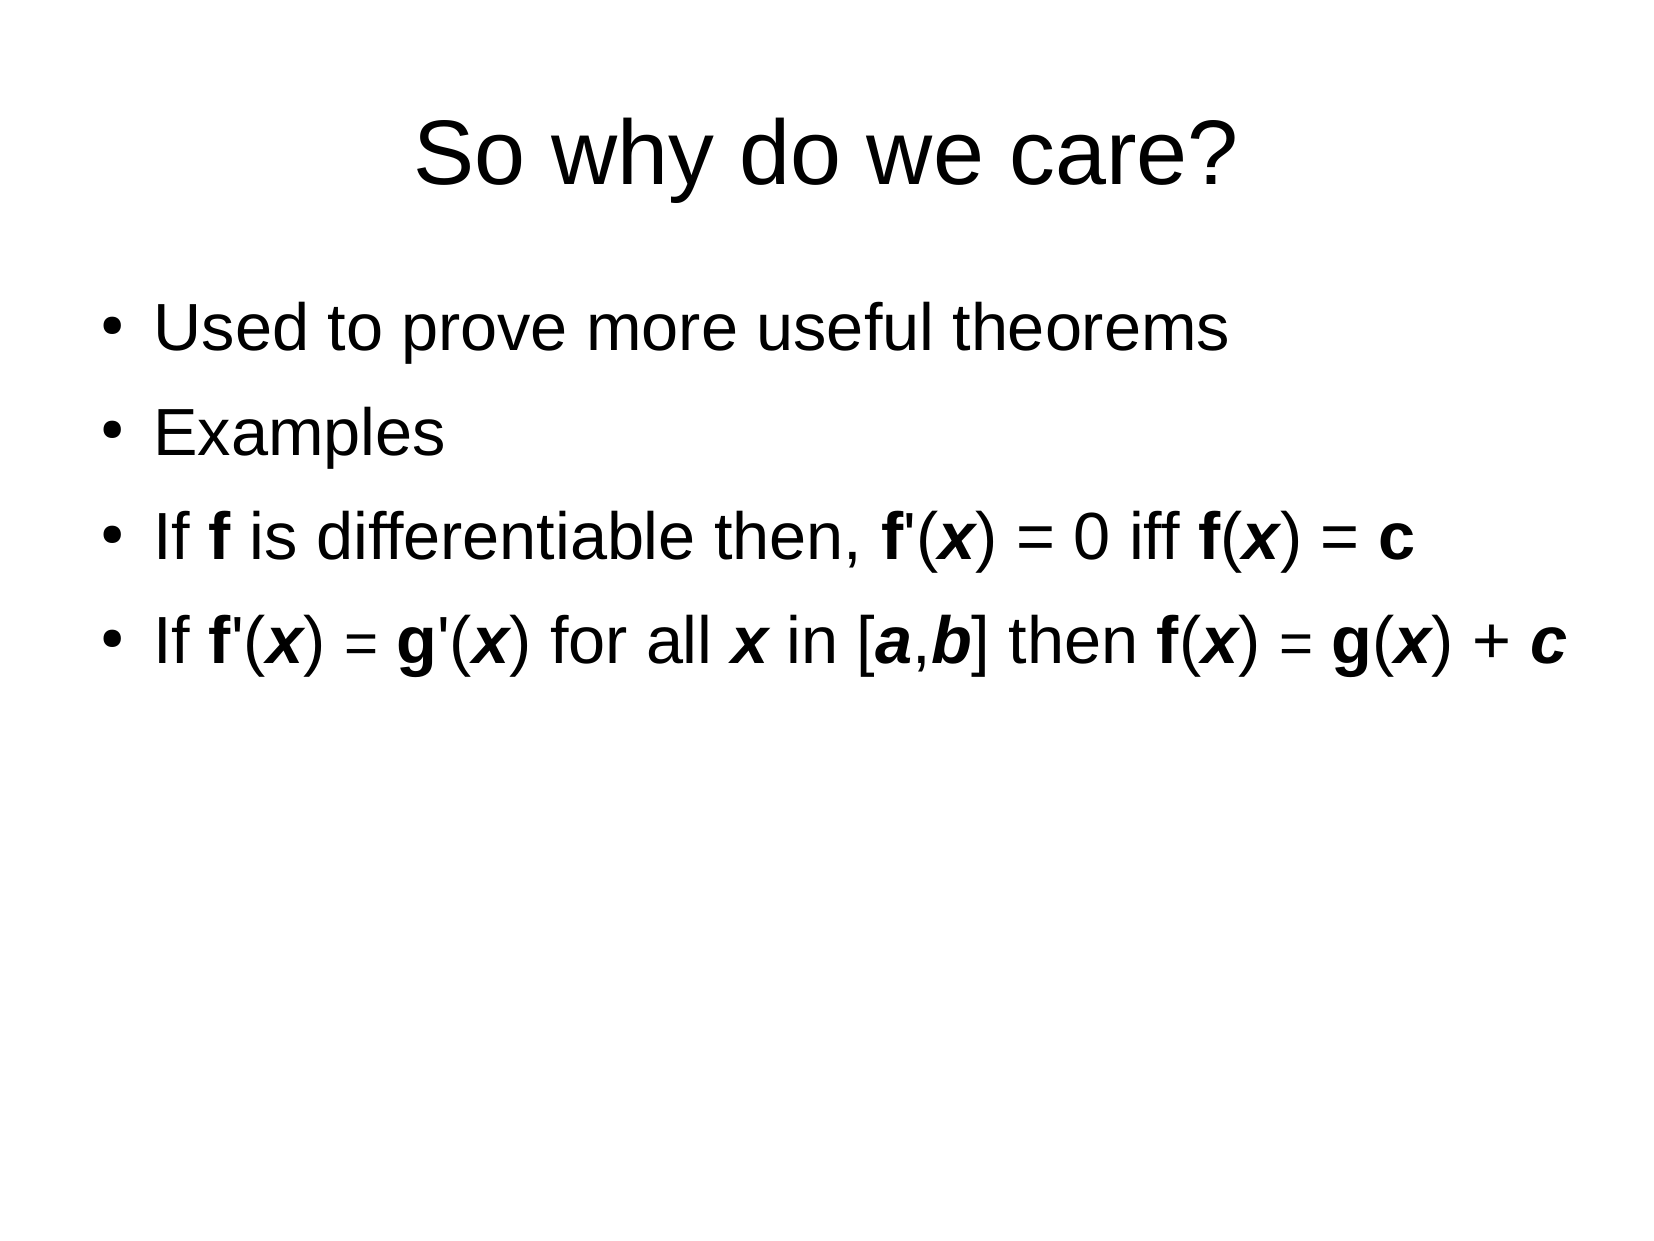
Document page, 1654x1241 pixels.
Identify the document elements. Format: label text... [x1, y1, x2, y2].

title So why do we care? [82, 49, 1571, 257]
list Used to prove more useful theorems Examples If f is differentiable then, f'(x) = 0 iff f(x) = c If f'(x) = g'(x) for all x in [a,b] then f(x) = g(x) + c [82, 290, 1571, 1109]
